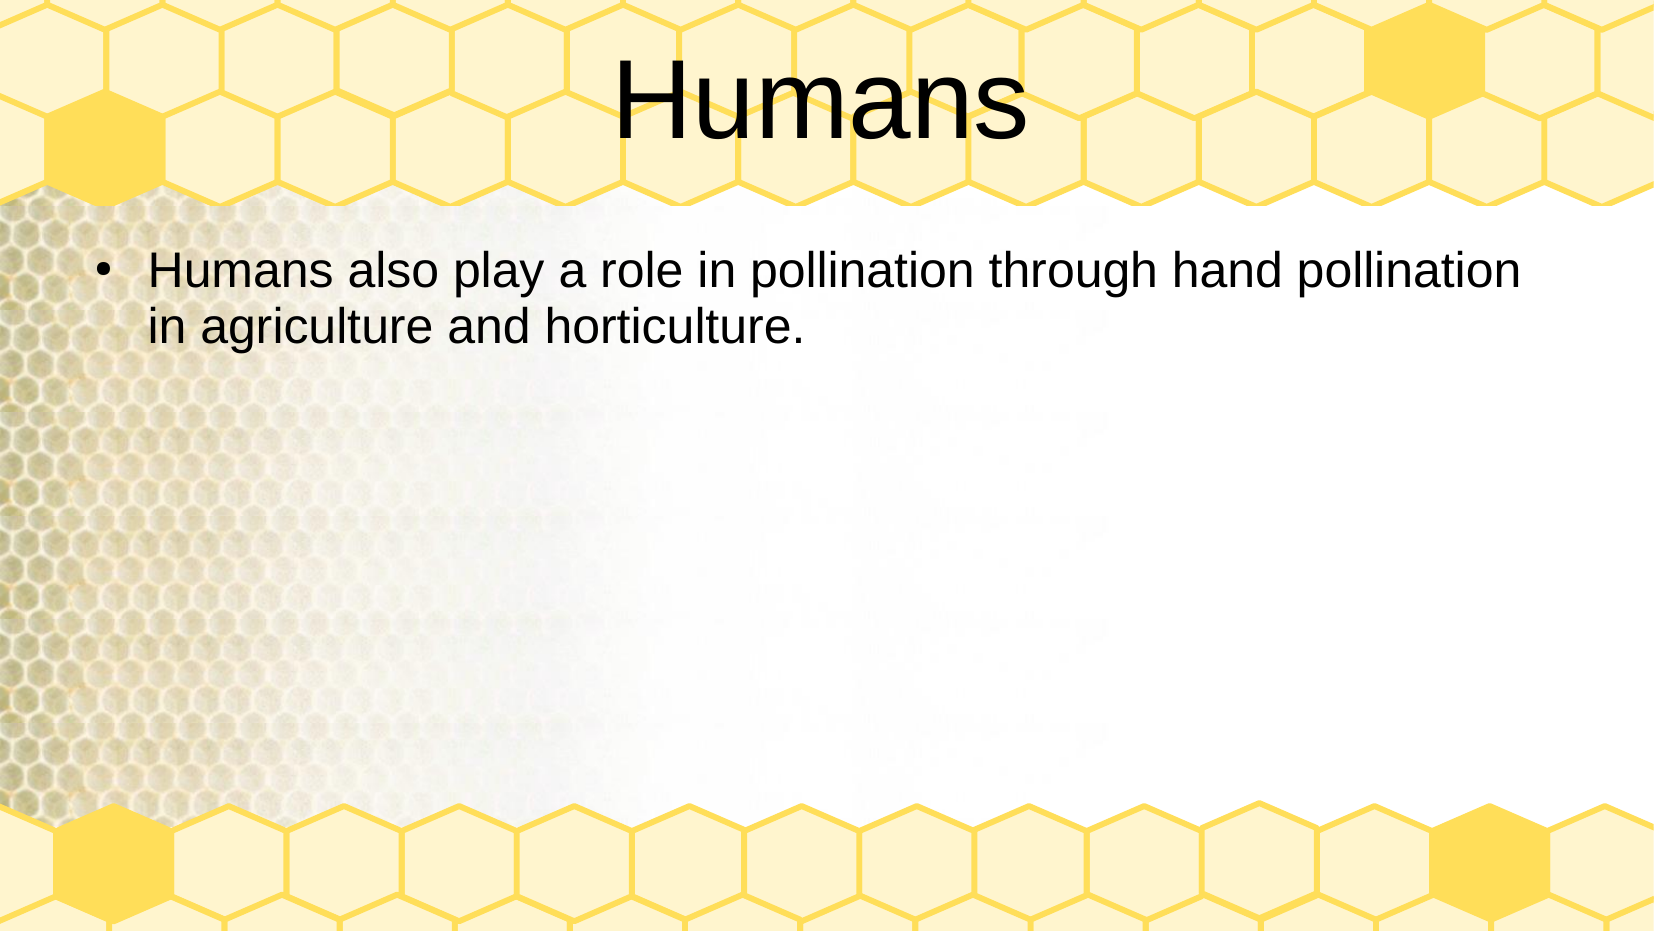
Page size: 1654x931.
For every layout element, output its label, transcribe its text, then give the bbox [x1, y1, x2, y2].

picture [0, 186, 1654, 827]
title Humans [76, 0, 1565, 200]
list Humans also play a role in pollination through hand pollination in agriculture and horticulture. [76, 242, 1565, 384]
